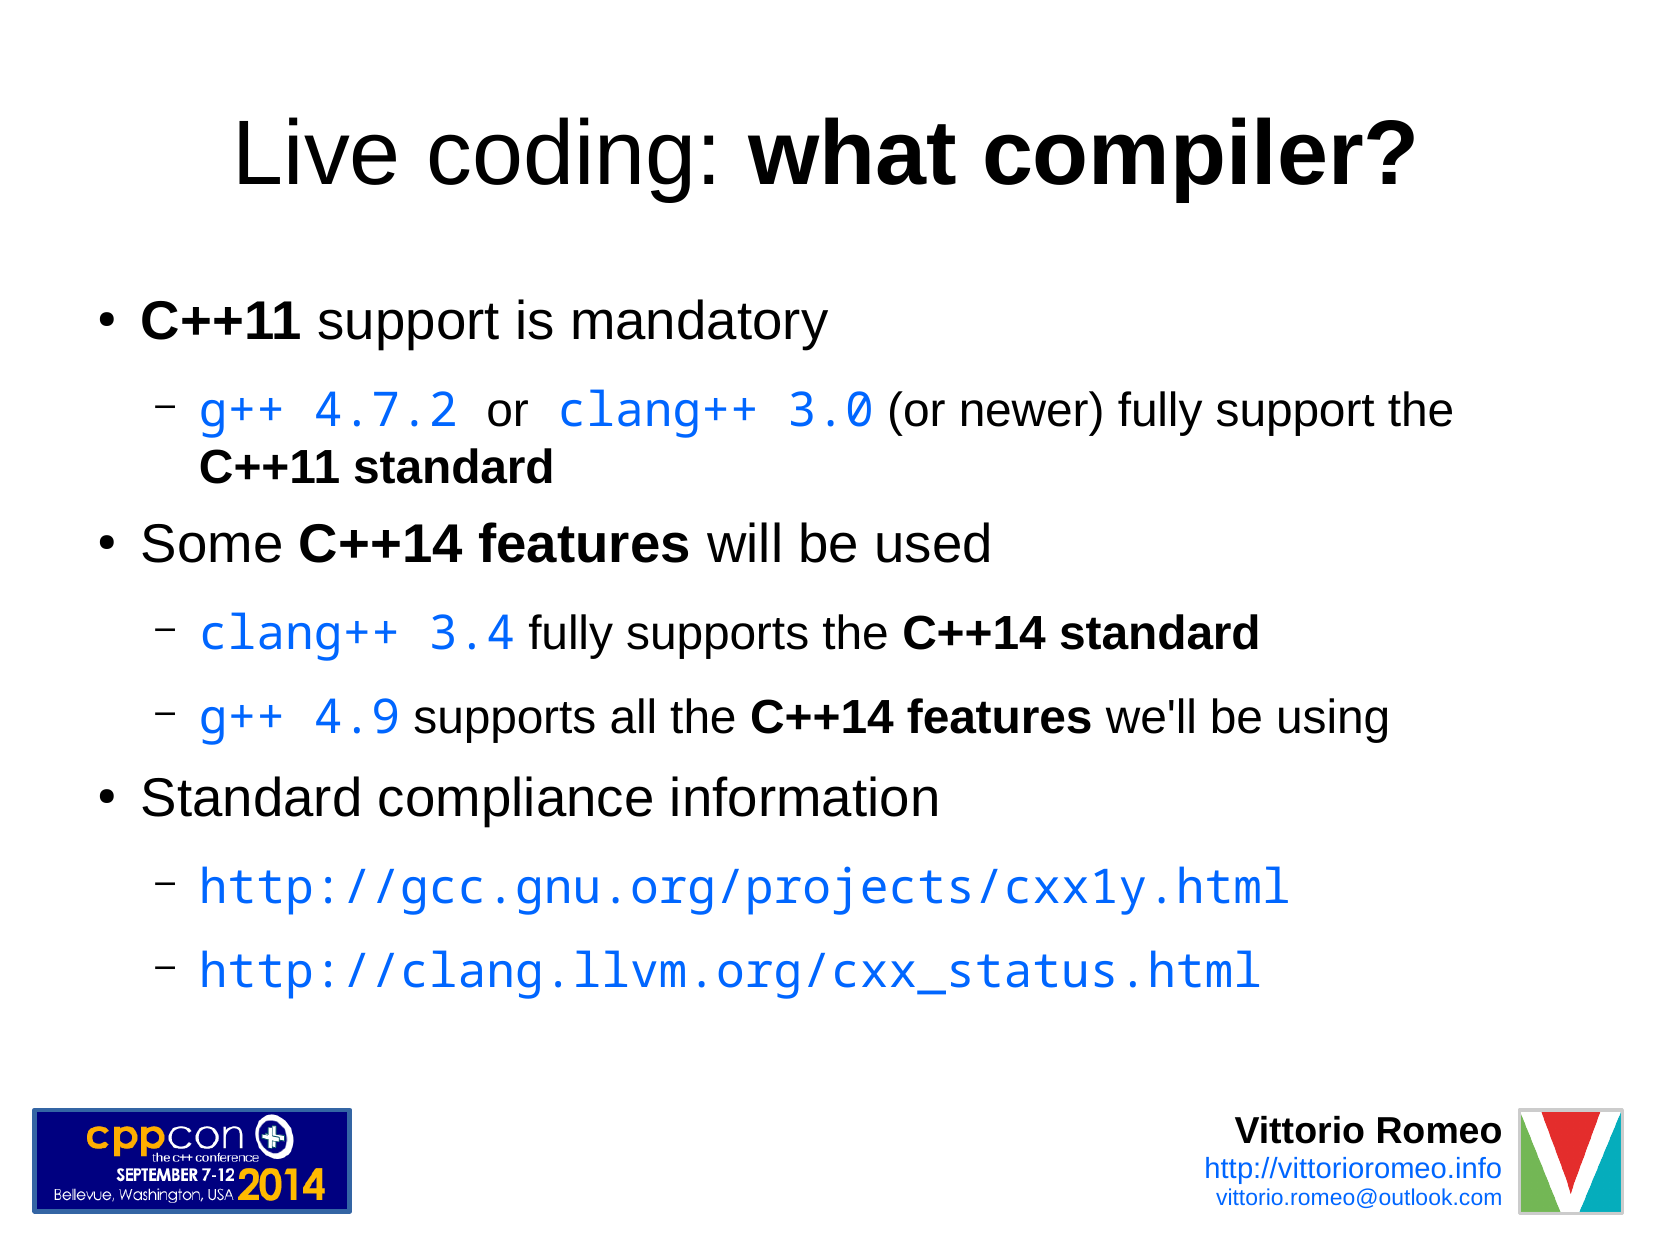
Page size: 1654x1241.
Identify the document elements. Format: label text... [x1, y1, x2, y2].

title Live coding: what compiler? [82, 49, 1571, 257]
picture [1521, 1112, 1621, 1212]
list C++11 support is mandatory g++ 4.7.2 or clang++ 3.0 (or newer) fully support the C++11 standard Some C++14 features will be used clang++ 3.4 fully supports the C++14 standard g++ 4.9 supports all the C++14 features we'll be using Standard compliance information http://gcc.gnu.org/projects/cxx1y.html http://clang.llvm.org/cxx_status.html [82, 290, 1581, 1010]
picture [54, 1114, 325, 1203]
